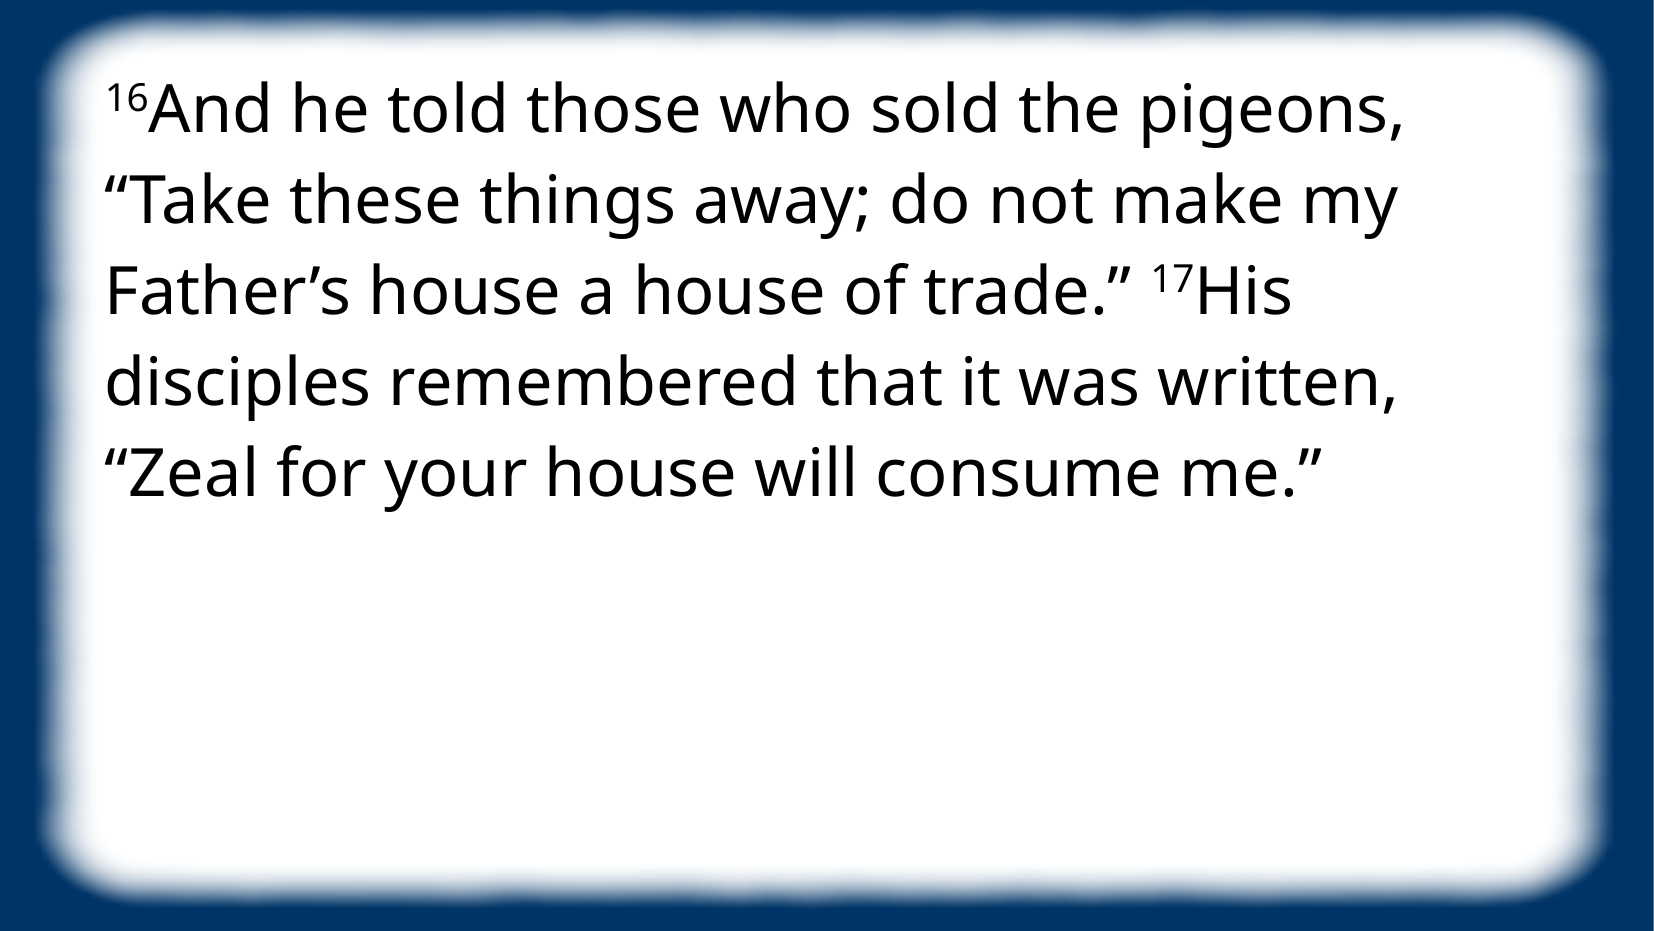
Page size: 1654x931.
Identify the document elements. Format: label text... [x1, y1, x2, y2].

picture [0, 0, 1654, 931]
text_box 16And he told those who sold the pigeons, “Take these things away; do not make my Father’s house a house of trade.” 17His disciples remembered that it was written, “Zeal for your house will consume me.” [90, 54, 1576, 586]
